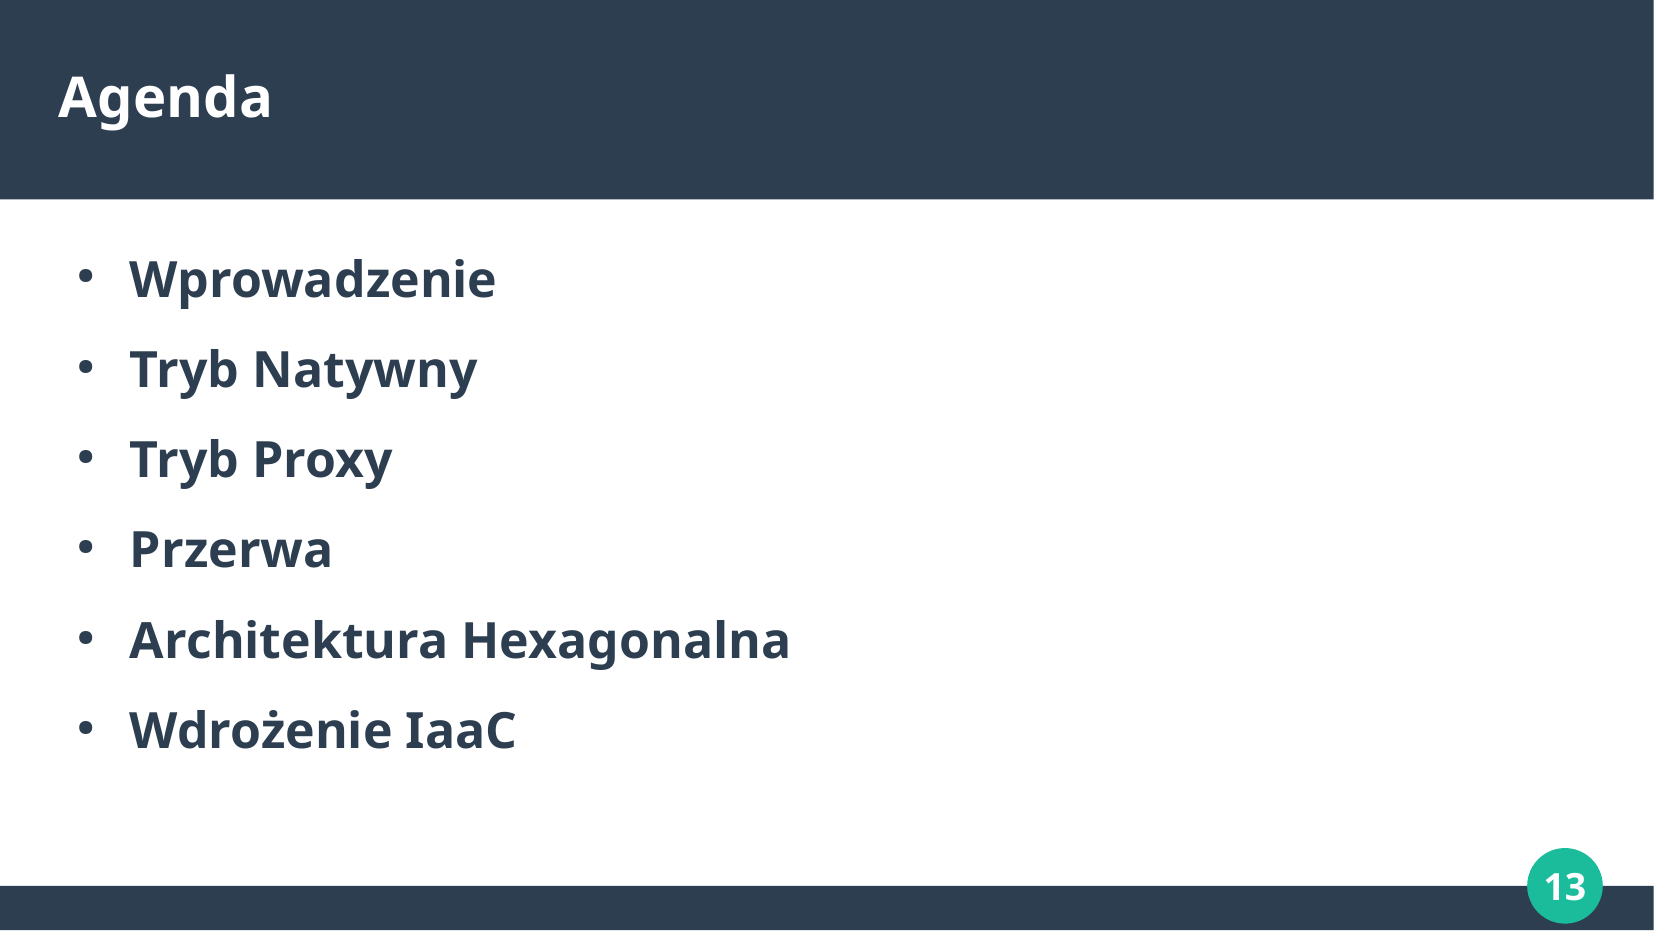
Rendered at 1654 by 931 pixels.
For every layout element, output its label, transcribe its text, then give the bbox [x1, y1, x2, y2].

title Agenda [59, 37, 1595, 156]
list Wprowadzenie Tryb Natywny Tryb Proxy Przerwa Architektura Hexagonalna Wdrożenie IaaC [59, 243, 1576, 864]
